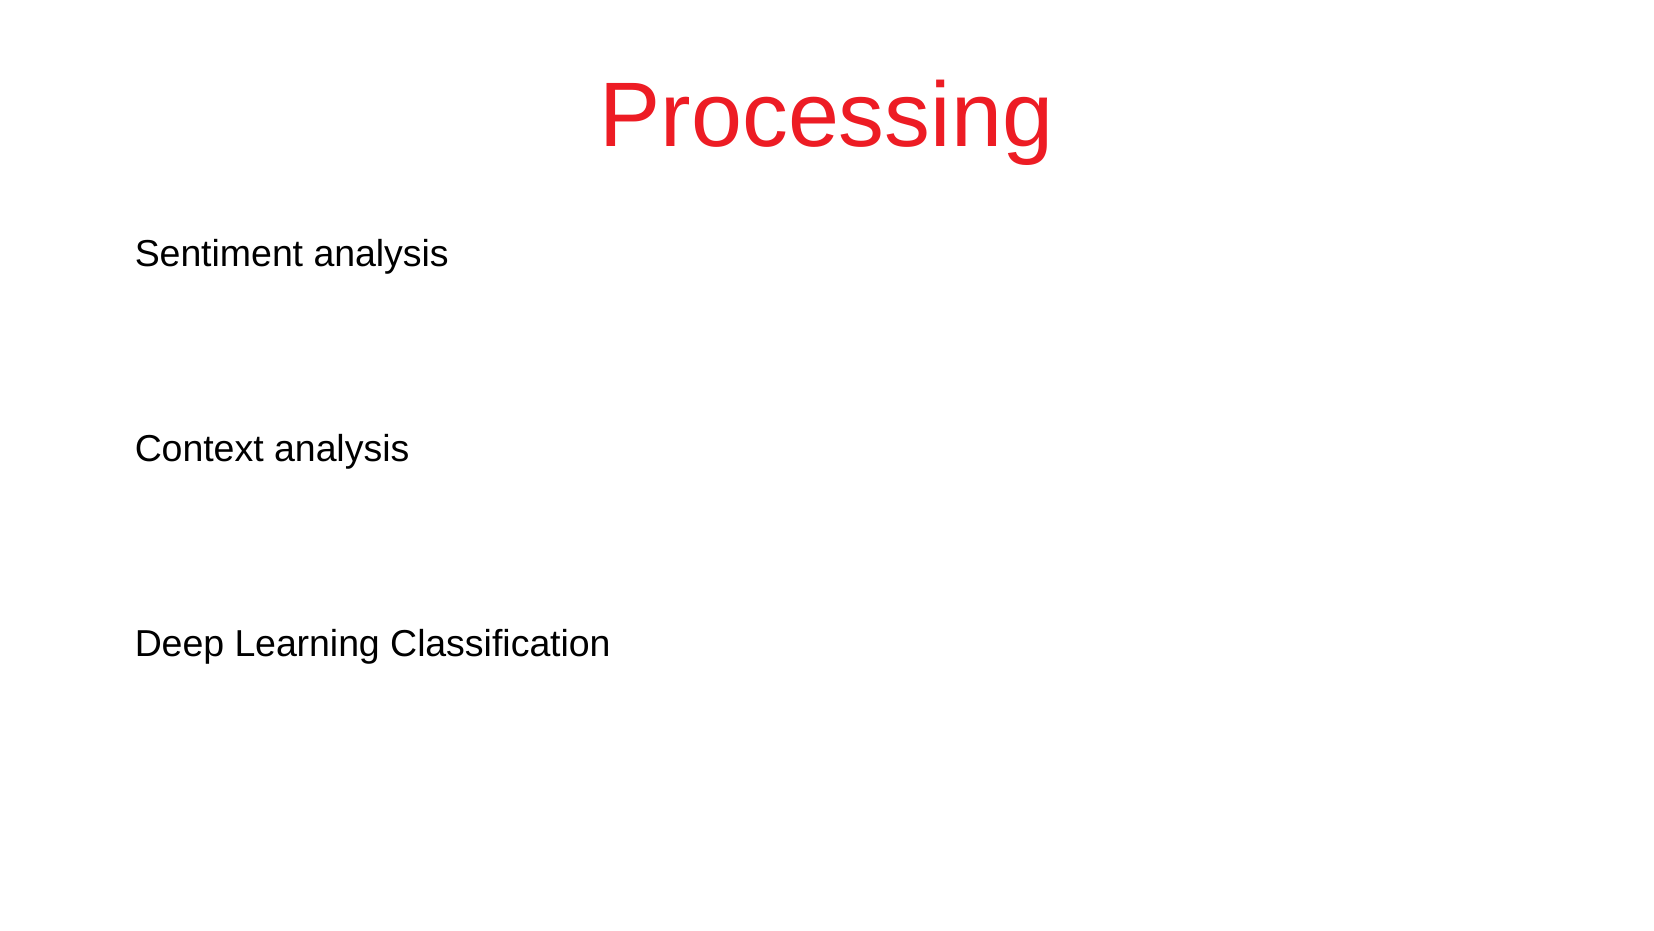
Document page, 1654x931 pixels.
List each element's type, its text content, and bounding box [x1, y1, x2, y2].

title Processing [82, 37, 1571, 193]
text_box Sentiment analysis [119, 224, 780, 282]
text_box Deep Learning Classification [119, 614, 780, 672]
text_box Context analysis [119, 419, 780, 477]
